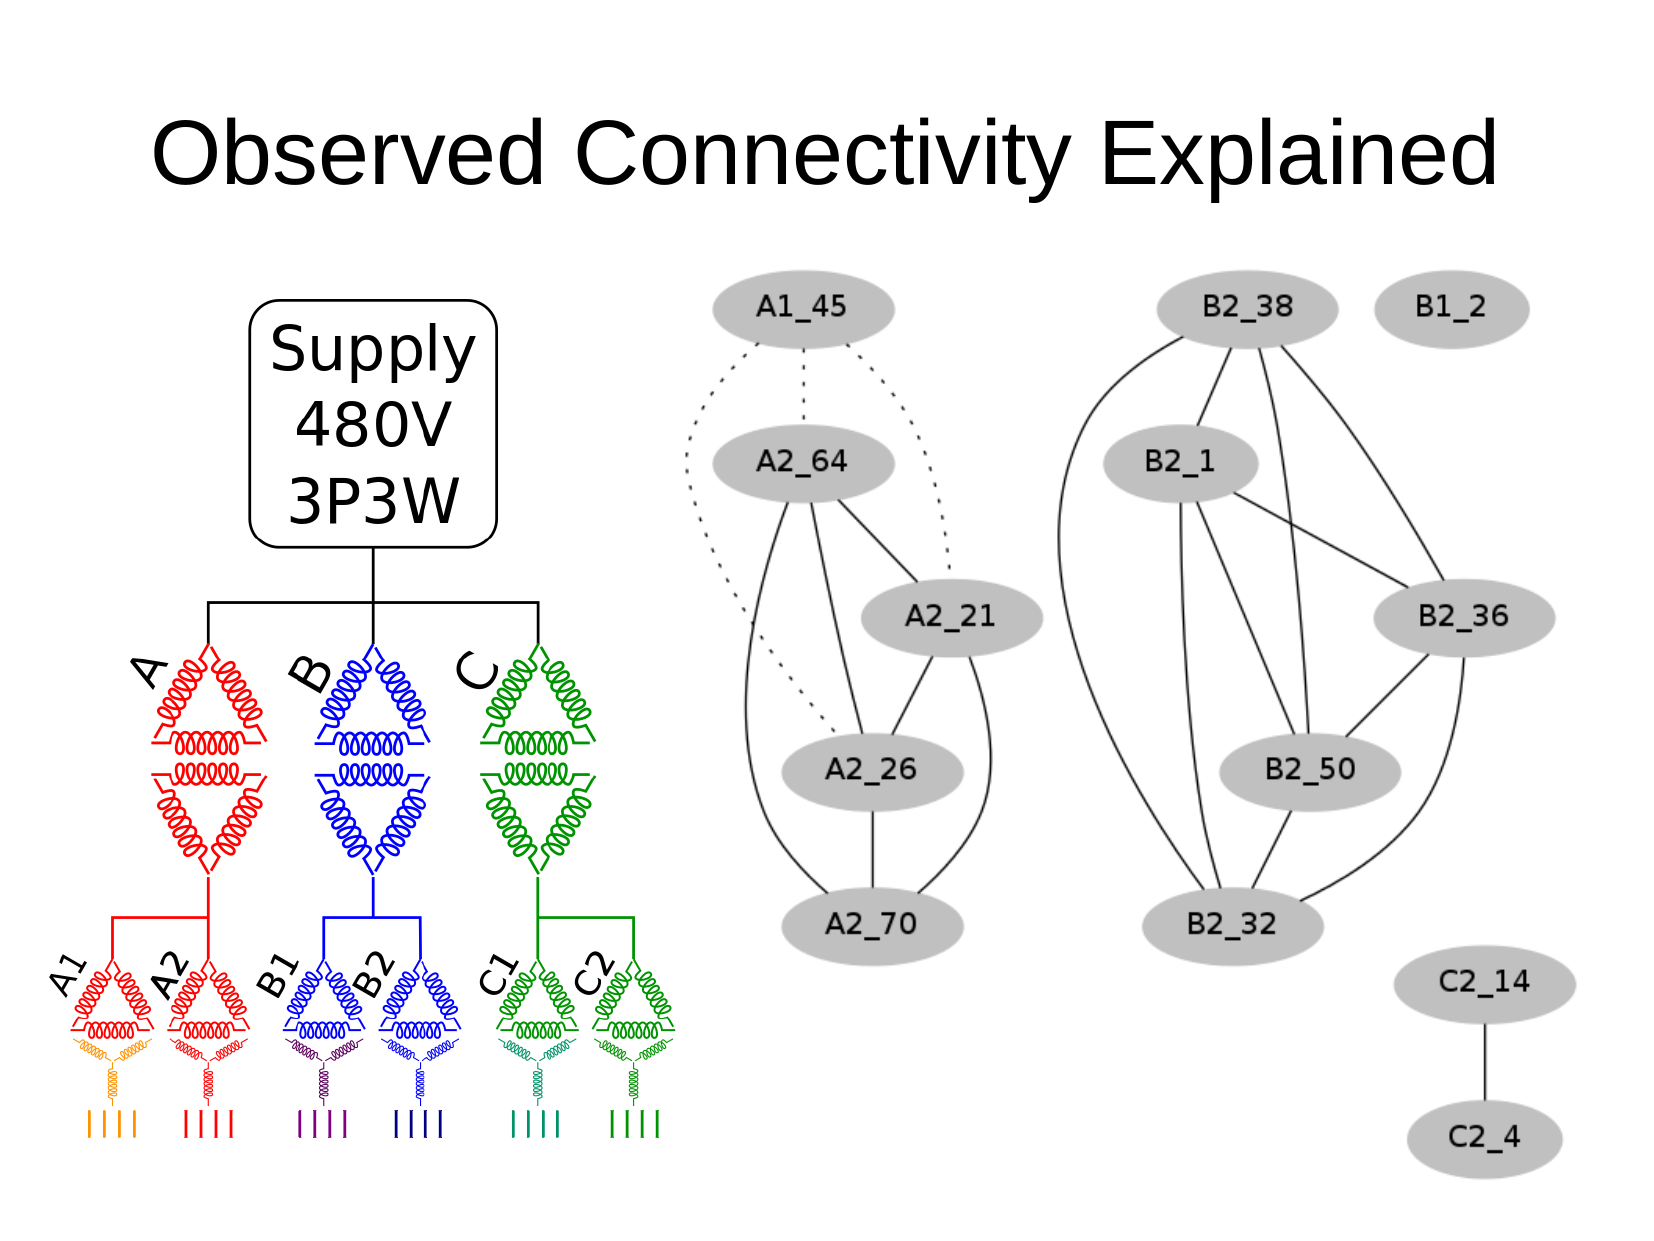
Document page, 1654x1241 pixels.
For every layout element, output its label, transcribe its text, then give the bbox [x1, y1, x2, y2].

picture [45, 299, 676, 1139]
picture [678, 262, 1583, 1188]
title Observed Connectivity Explained [82, 49, 1571, 257]
